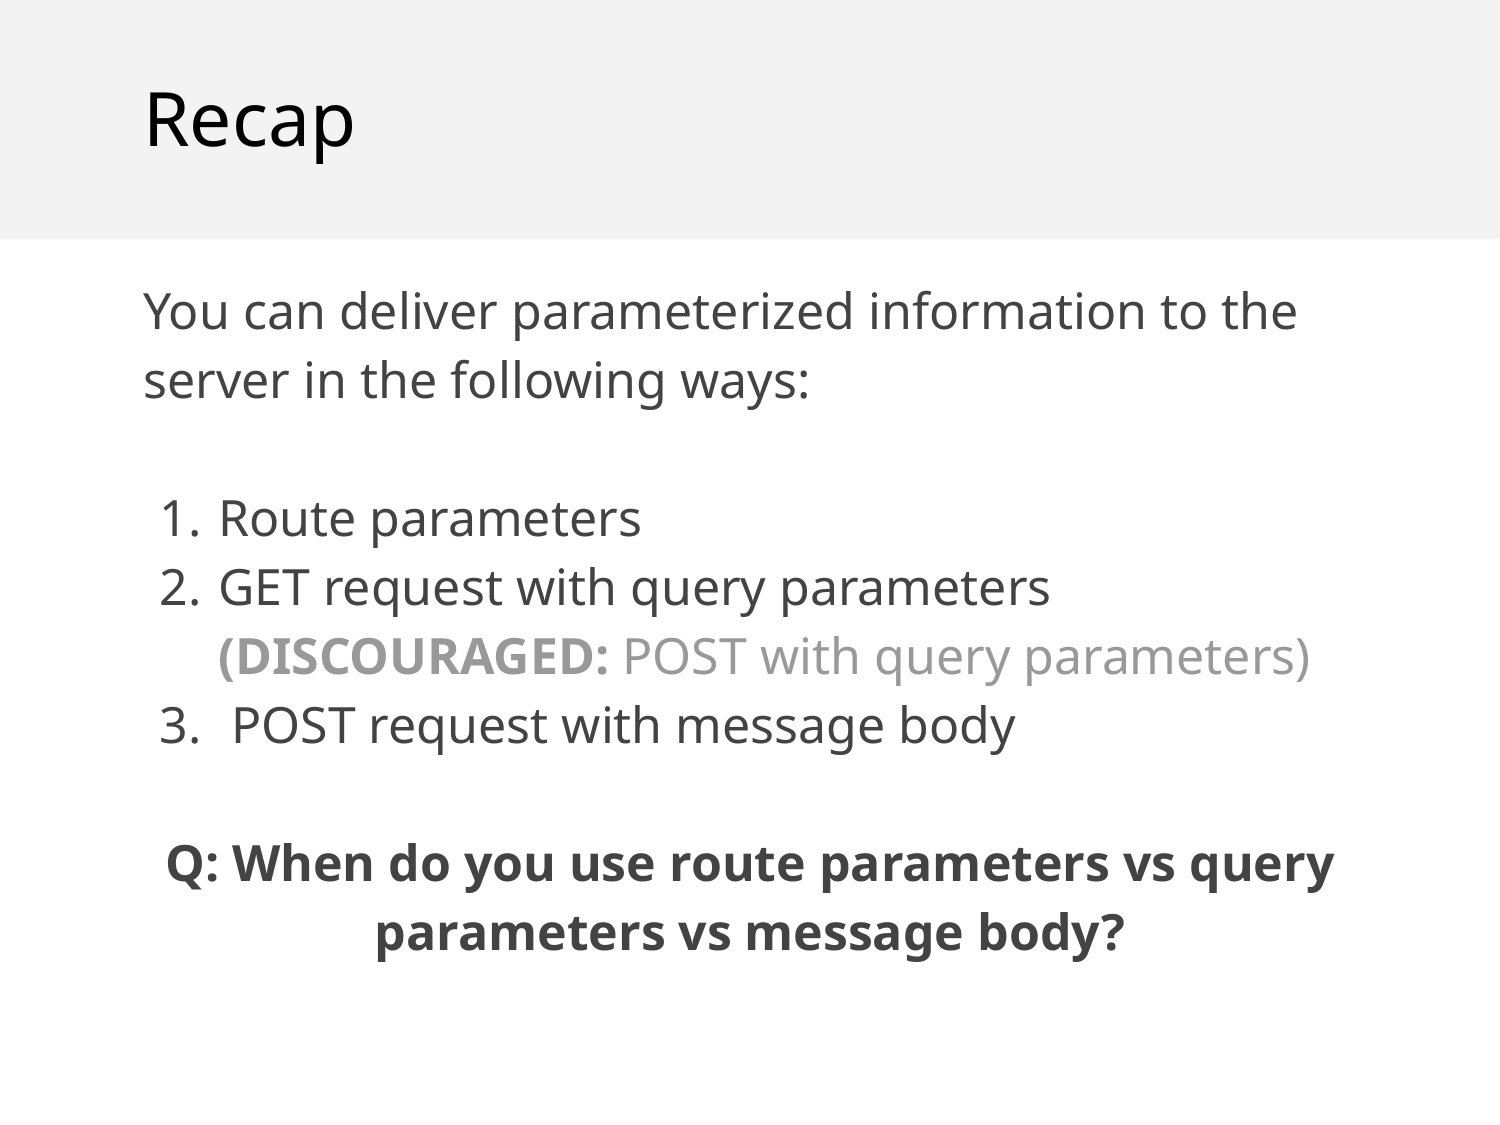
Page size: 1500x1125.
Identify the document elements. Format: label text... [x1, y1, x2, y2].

list You can deliver parameterized information to the server in the following ways: Route parameters GET request with query parameters (DISCOURAGED: POST with query parameters) POST request with message body Q: When do you use route parameters vs query parameters vs message body? [128, 255, 1372, 1004]
title Recap [128, 56, 1372, 183]
